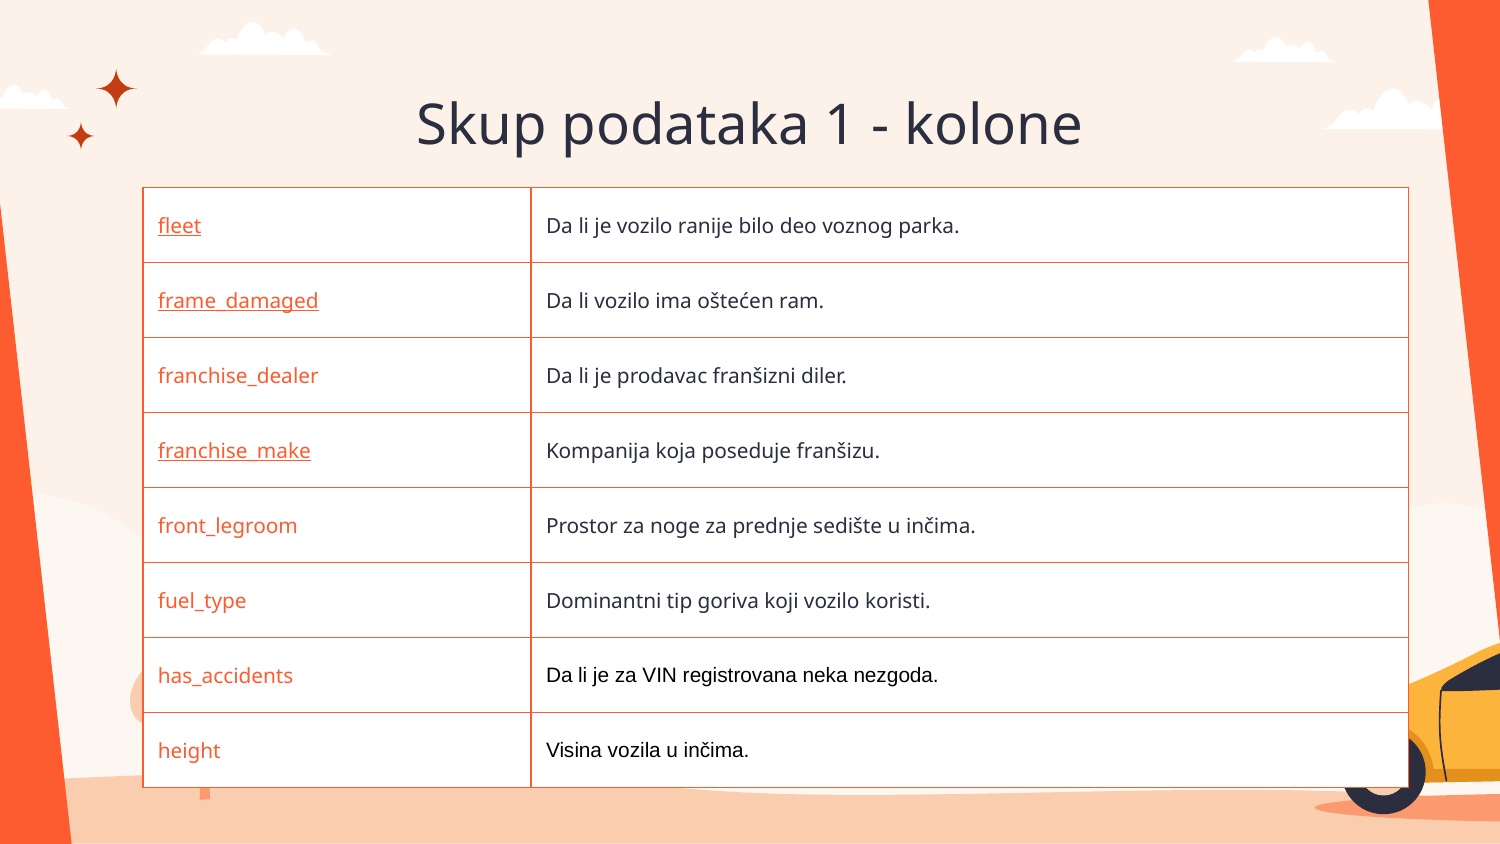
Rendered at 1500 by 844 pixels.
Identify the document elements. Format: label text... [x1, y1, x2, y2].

table_cell height [144, 713, 530, 787]
table_cell frame_damaged [144, 263, 530, 337]
title Skup podataka 1 - kolone [118, 72, 1382, 167]
table_header Da li je vozilo ranije bilo deo voznog parka. [532, 188, 1408, 262]
table_cell Dominantni tip goriva koji vozilo koristi. [532, 563, 1408, 637]
table_cell Da li vozilo ima oštećen ram. [532, 263, 1408, 337]
table_cell fuel_type [144, 563, 530, 637]
table_header fleet [144, 188, 530, 262]
table_cell franchise_dealer [144, 338, 530, 412]
table_cell Kompanija koja poseduje franšizu. [532, 413, 1408, 487]
table_cell franchise_make [144, 413, 530, 487]
table_cell Da li je za VIN registrovana neka nezgoda. [532, 638, 1408, 712]
table_cell front_legroom [144, 488, 530, 562]
table_cell has_accidents [144, 638, 530, 712]
table_cell Da li je prodavac franšizni diler. [532, 338, 1408, 412]
table_cell Visina vozila u inčima. [532, 713, 1408, 787]
table_cell Prostor za noge za prednje sedište u inčima. [532, 488, 1408, 562]
